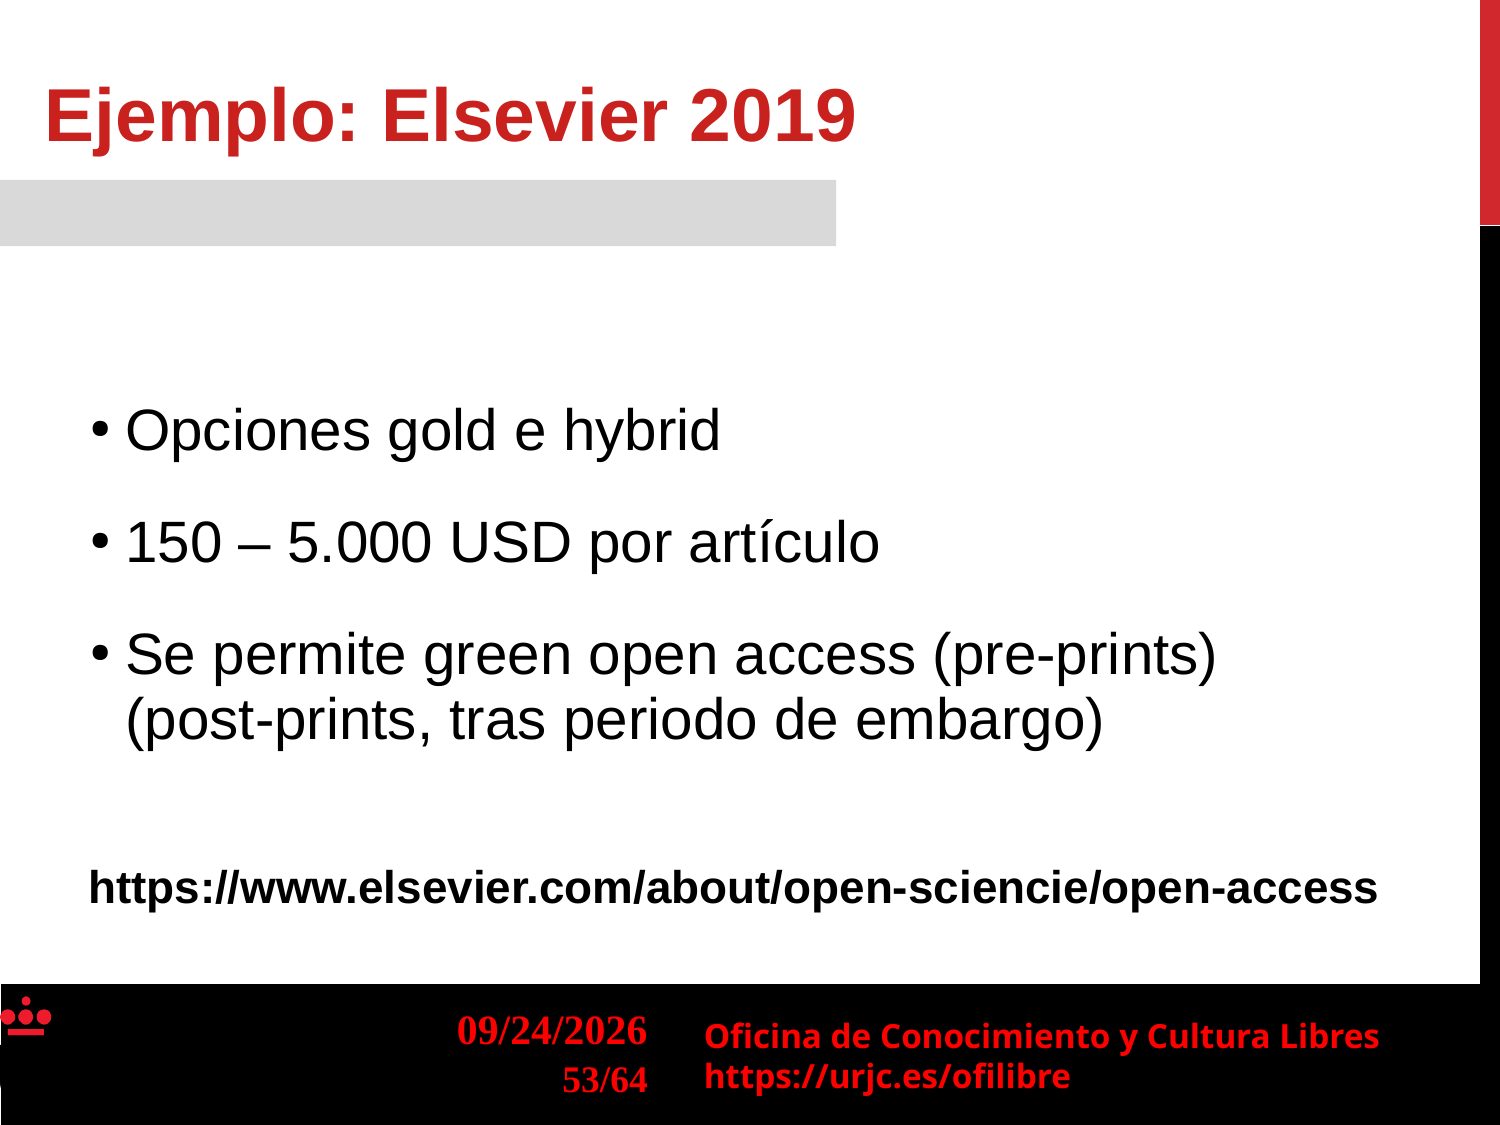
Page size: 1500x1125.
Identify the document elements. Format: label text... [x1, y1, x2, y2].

text_box https://www.elsevier.com/about/open-sciencie/open-access [45, 855, 1396, 922]
text_box Opciones gold e hybrid 150 – 5.000 USD por artículo Se permite green open access (pre-prints) (post-prints, tras periodo de embargo) [75, 390, 1351, 760]
text_box Ejemplo: Elsevier 2019 [30, 66, 1036, 249]
title [75, 15, 1425, 172]
